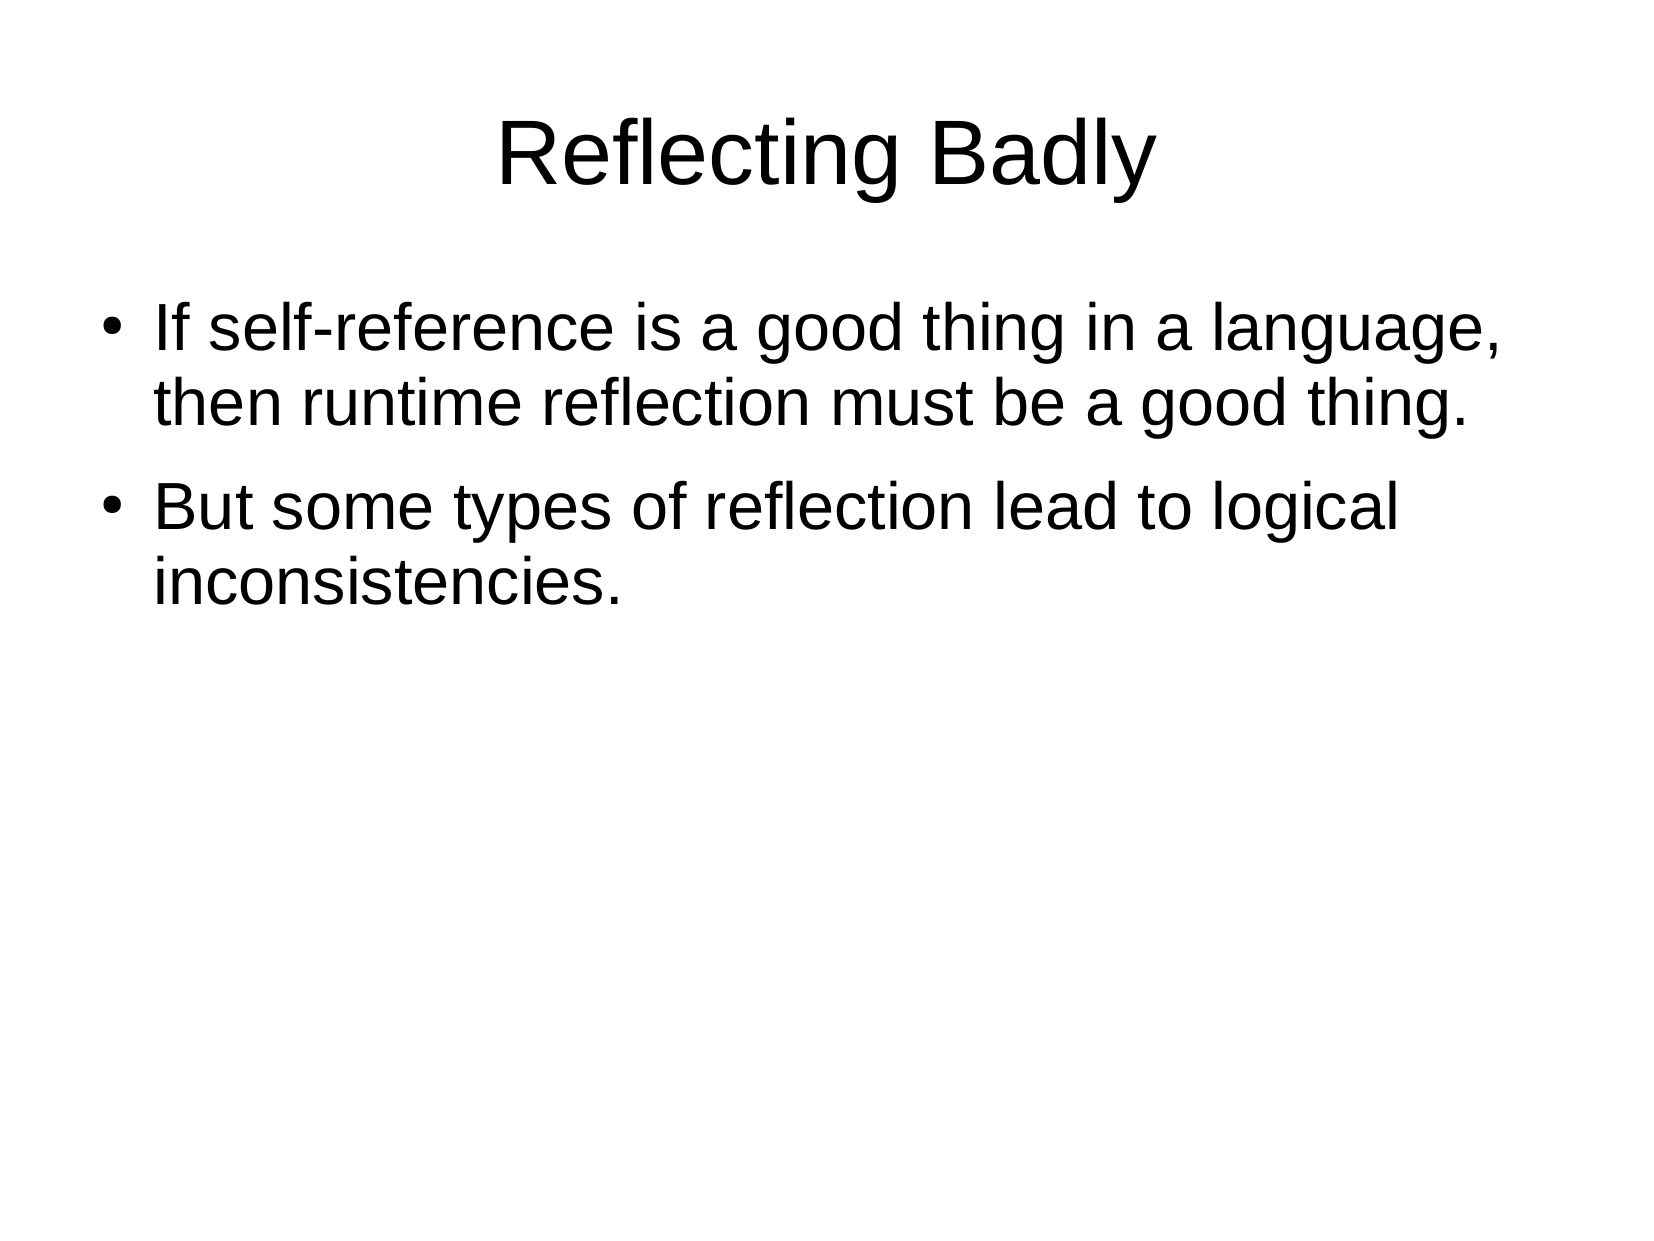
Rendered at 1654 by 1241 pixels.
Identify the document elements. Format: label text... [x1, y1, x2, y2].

title Reflecting Badly [82, 49, 1571, 257]
list If self-reference is a good thing in a language, then runtime reflection must be a good thing. But some types of reflection lead to logical inconsistencies. [82, 290, 1606, 661]
